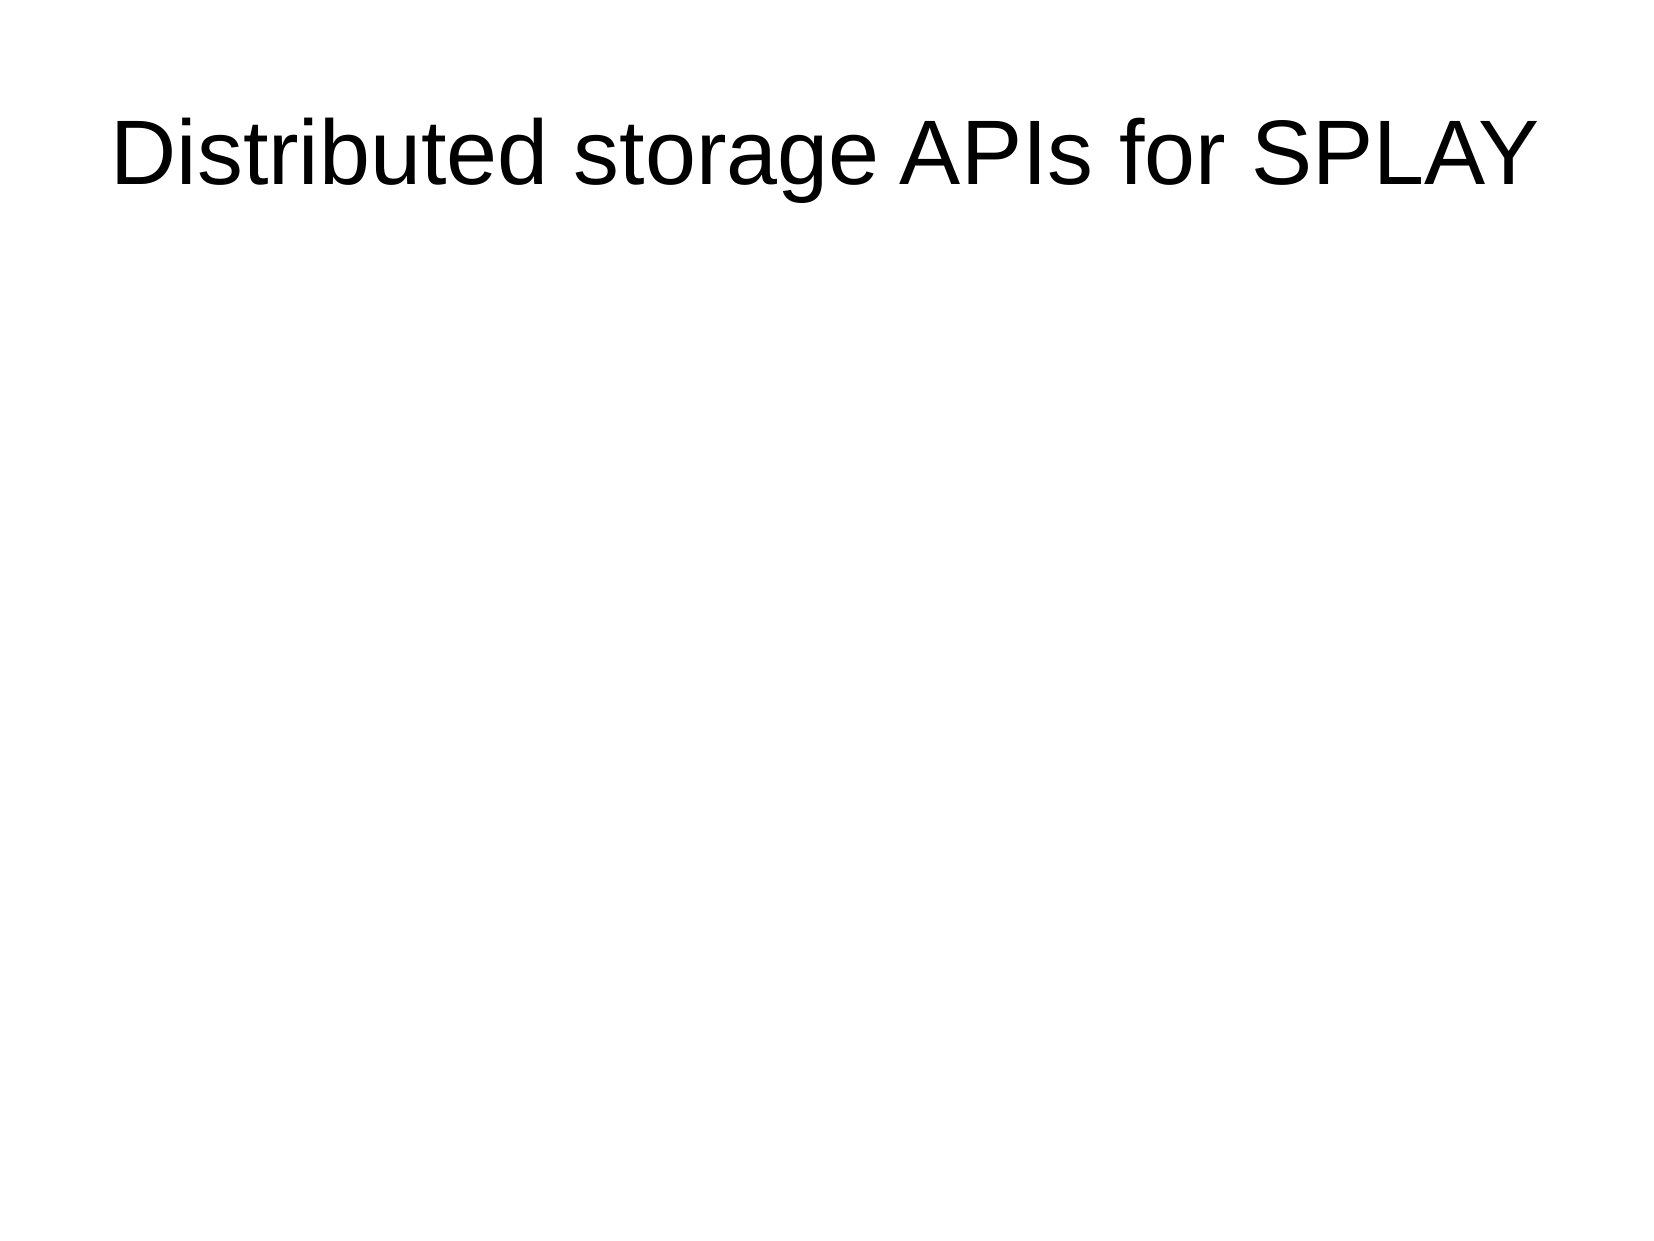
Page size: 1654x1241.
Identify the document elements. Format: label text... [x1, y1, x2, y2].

title Distributed storage APIs for SPLAY [82, 49, 1571, 257]
